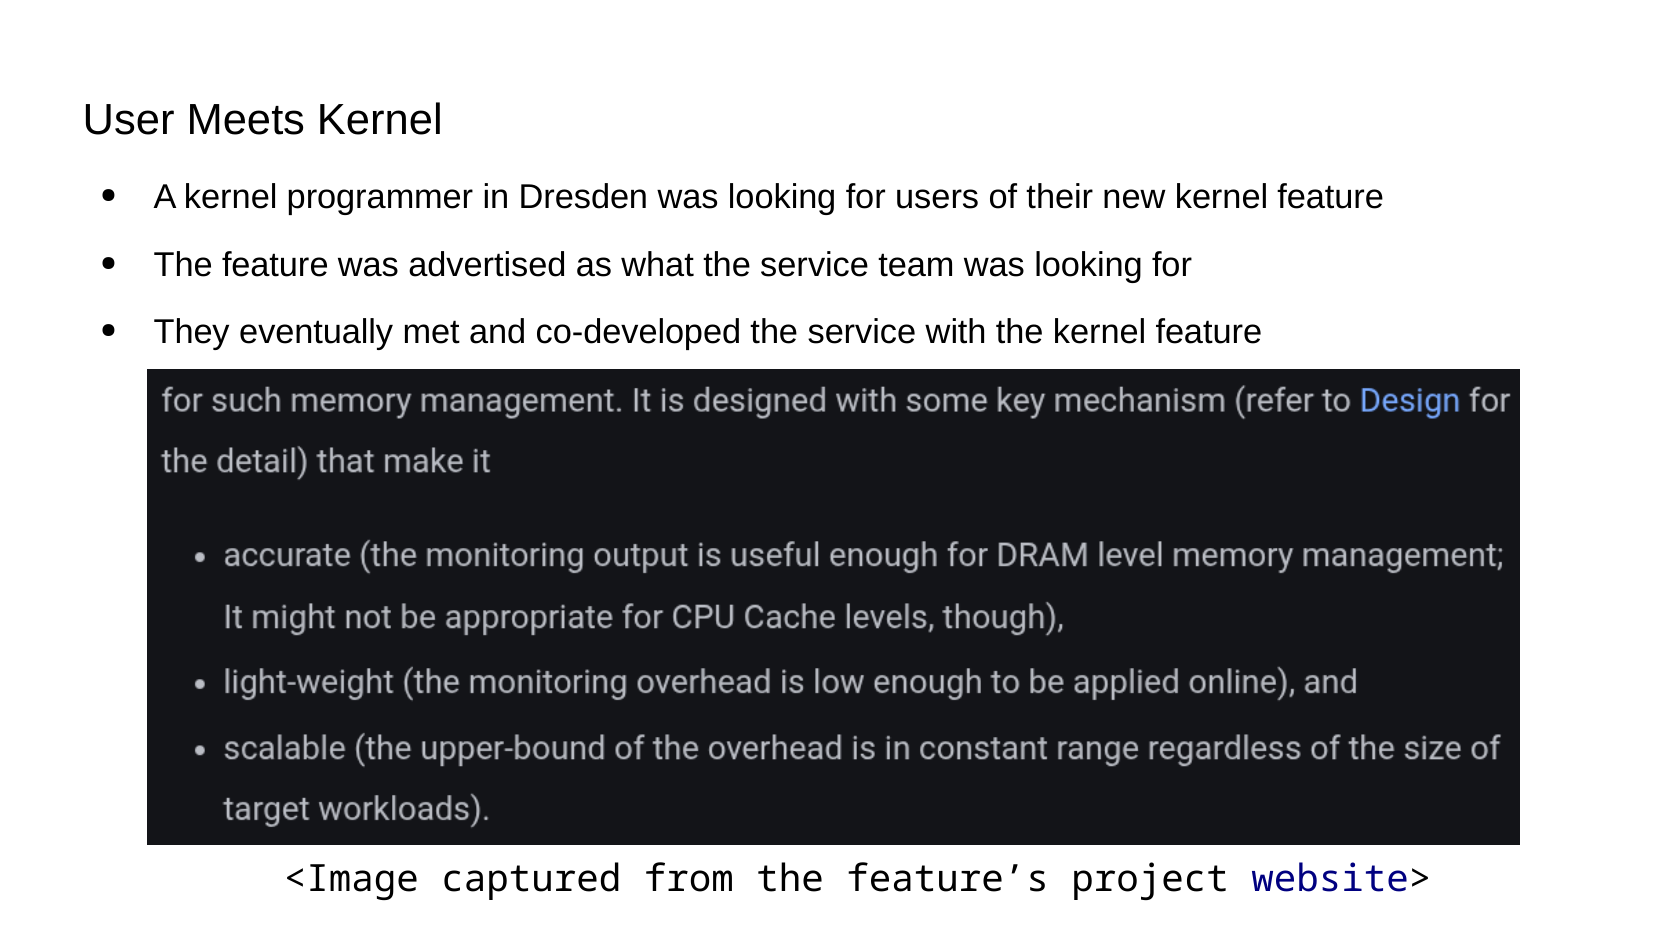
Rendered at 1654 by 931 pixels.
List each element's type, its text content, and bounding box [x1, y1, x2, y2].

title User Meets Kernel [82, 81, 1571, 157]
picture [147, 369, 1520, 845]
list A kernel programmer in Dresden was looking for users of their new kernel feature The feature was advertised as what the service team was looking for They eventually met and co-developed the service with the kernel feature [82, 177, 1571, 833]
text_box <Image captured from the feature’s project website> [269, 843, 1447, 910]
